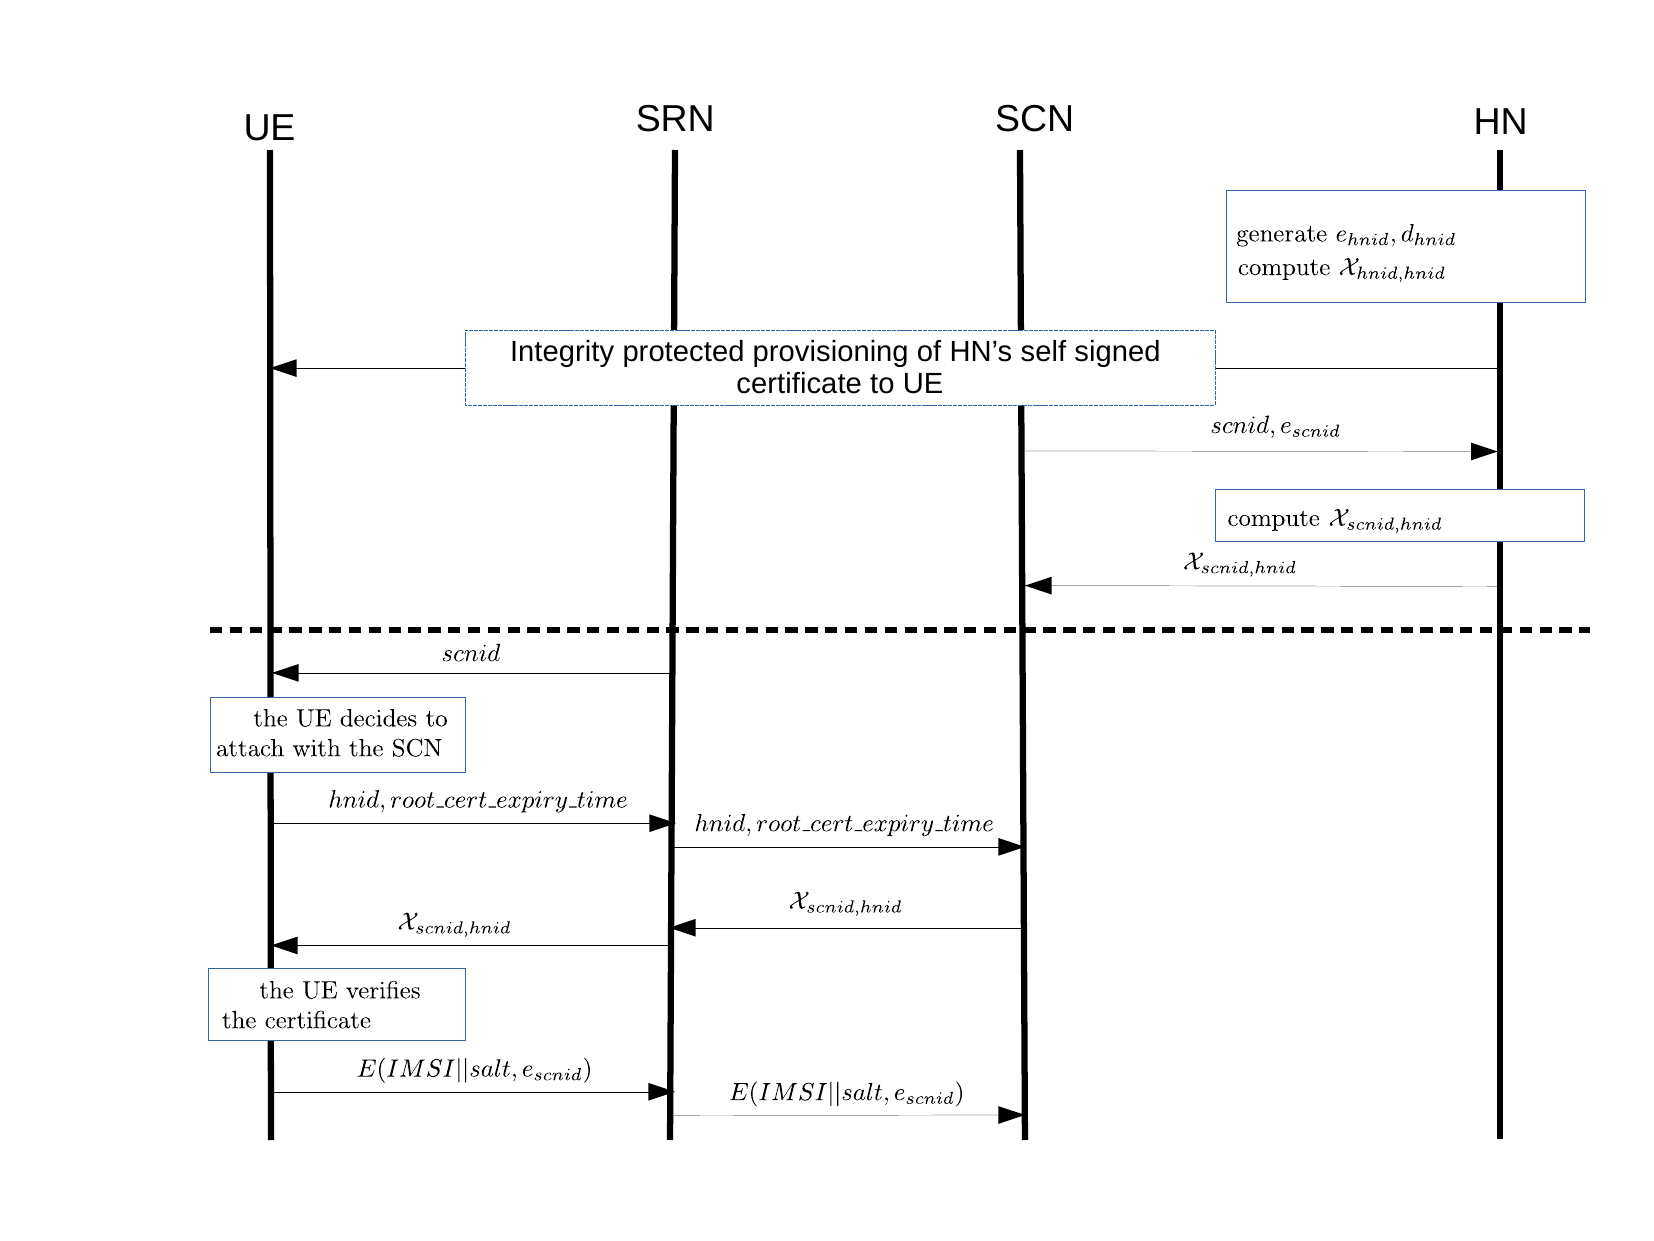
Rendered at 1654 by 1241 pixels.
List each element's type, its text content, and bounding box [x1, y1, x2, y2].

text_box [1226, 190, 1586, 303]
text_box [694, 813, 994, 837]
text_box SCN [901, 90, 1260, 231]
text_box [441, 643, 501, 662]
text_box [1215, 489, 1585, 542]
text_box HN [1431, 93, 1569, 190]
text_box [788, 891, 902, 916]
text_box [397, 912, 511, 937]
text_box UE [222, 99, 328, 241]
text_box Integrity protected provisioning of HN’s self signed certificate to UE [465, 330, 1216, 406]
text_box [208, 968, 466, 1041]
text_box [210, 697, 466, 773]
text_box [1210, 415, 1340, 438]
text_box [356, 1057, 593, 1083]
text_box [1182, 552, 1296, 577]
text_box [328, 790, 628, 813]
text_box [728, 1081, 965, 1107]
text_box SRN [450, 90, 901, 231]
